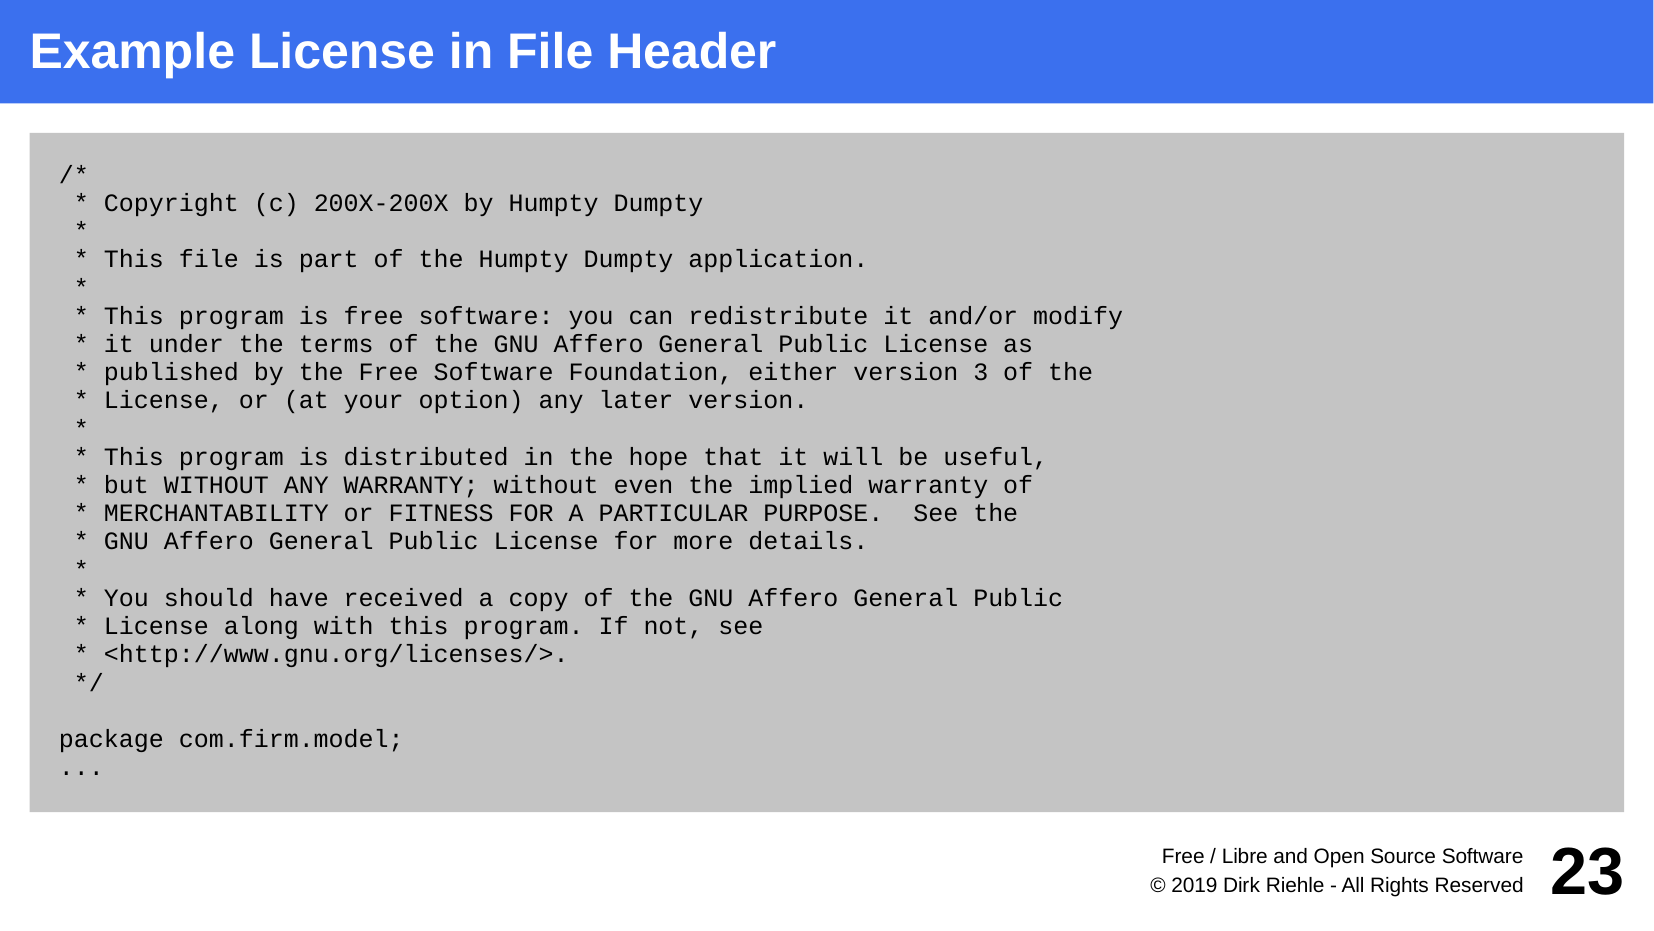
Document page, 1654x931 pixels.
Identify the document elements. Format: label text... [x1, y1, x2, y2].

text_box /* * Copyright (c) 200X-200X by Humpty Dumpty * * This file is part of the Humpty Dumpty application. * * This program is free software: you can redistribute it and/or modify * it under the terms of the GNU Affero General Public License as * published by the Free Software Foundation, either version 3 of the * License, or (at your option) any later version. * * This program is distributed in the hope that it will be useful, * but WITHOUT ANY WARRANTY; without even the implied warranty of * MERCHANTABILITY or FITNESS FOR A PARTICULAR PURPOSE. See the * GNU Affero General Public License for more details. * * You should have received a copy of the GNU Affero General Public * License along with this program. If not, see * <http://www.gnu.org/licenses/>. */ package com.firm.model; ... [29, 132, 1625, 813]
title Example License in File Header [0, 0, 1654, 104]
